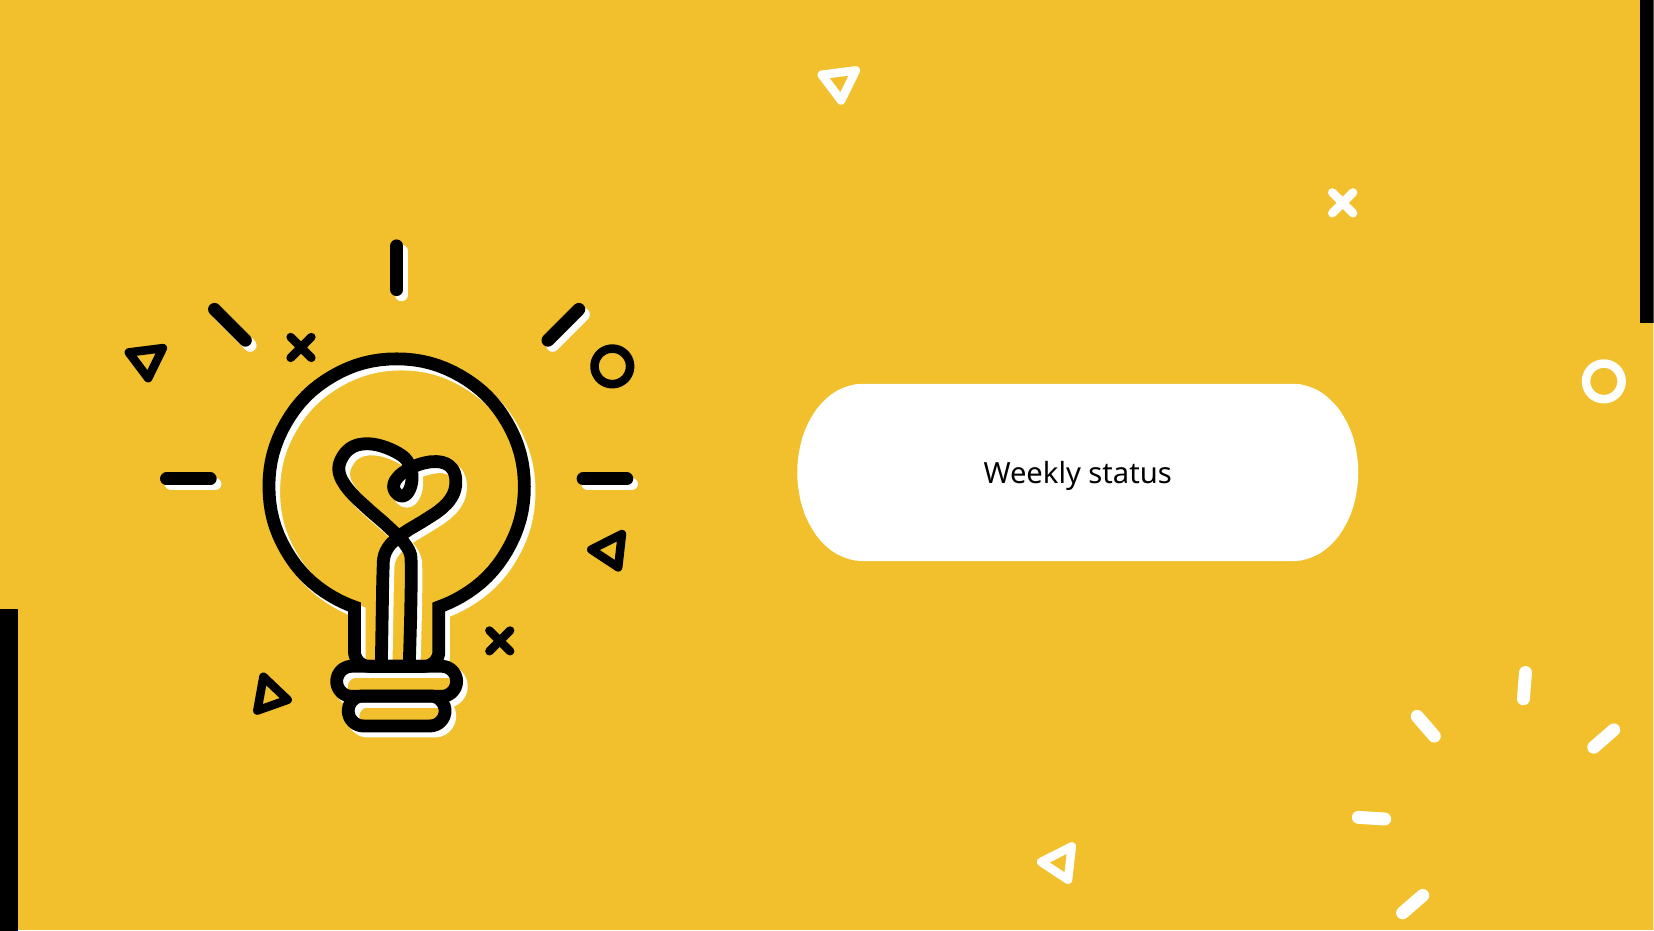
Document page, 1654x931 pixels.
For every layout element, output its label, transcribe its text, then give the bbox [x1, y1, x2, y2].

text_box Weekly status [797, 383, 1359, 562]
